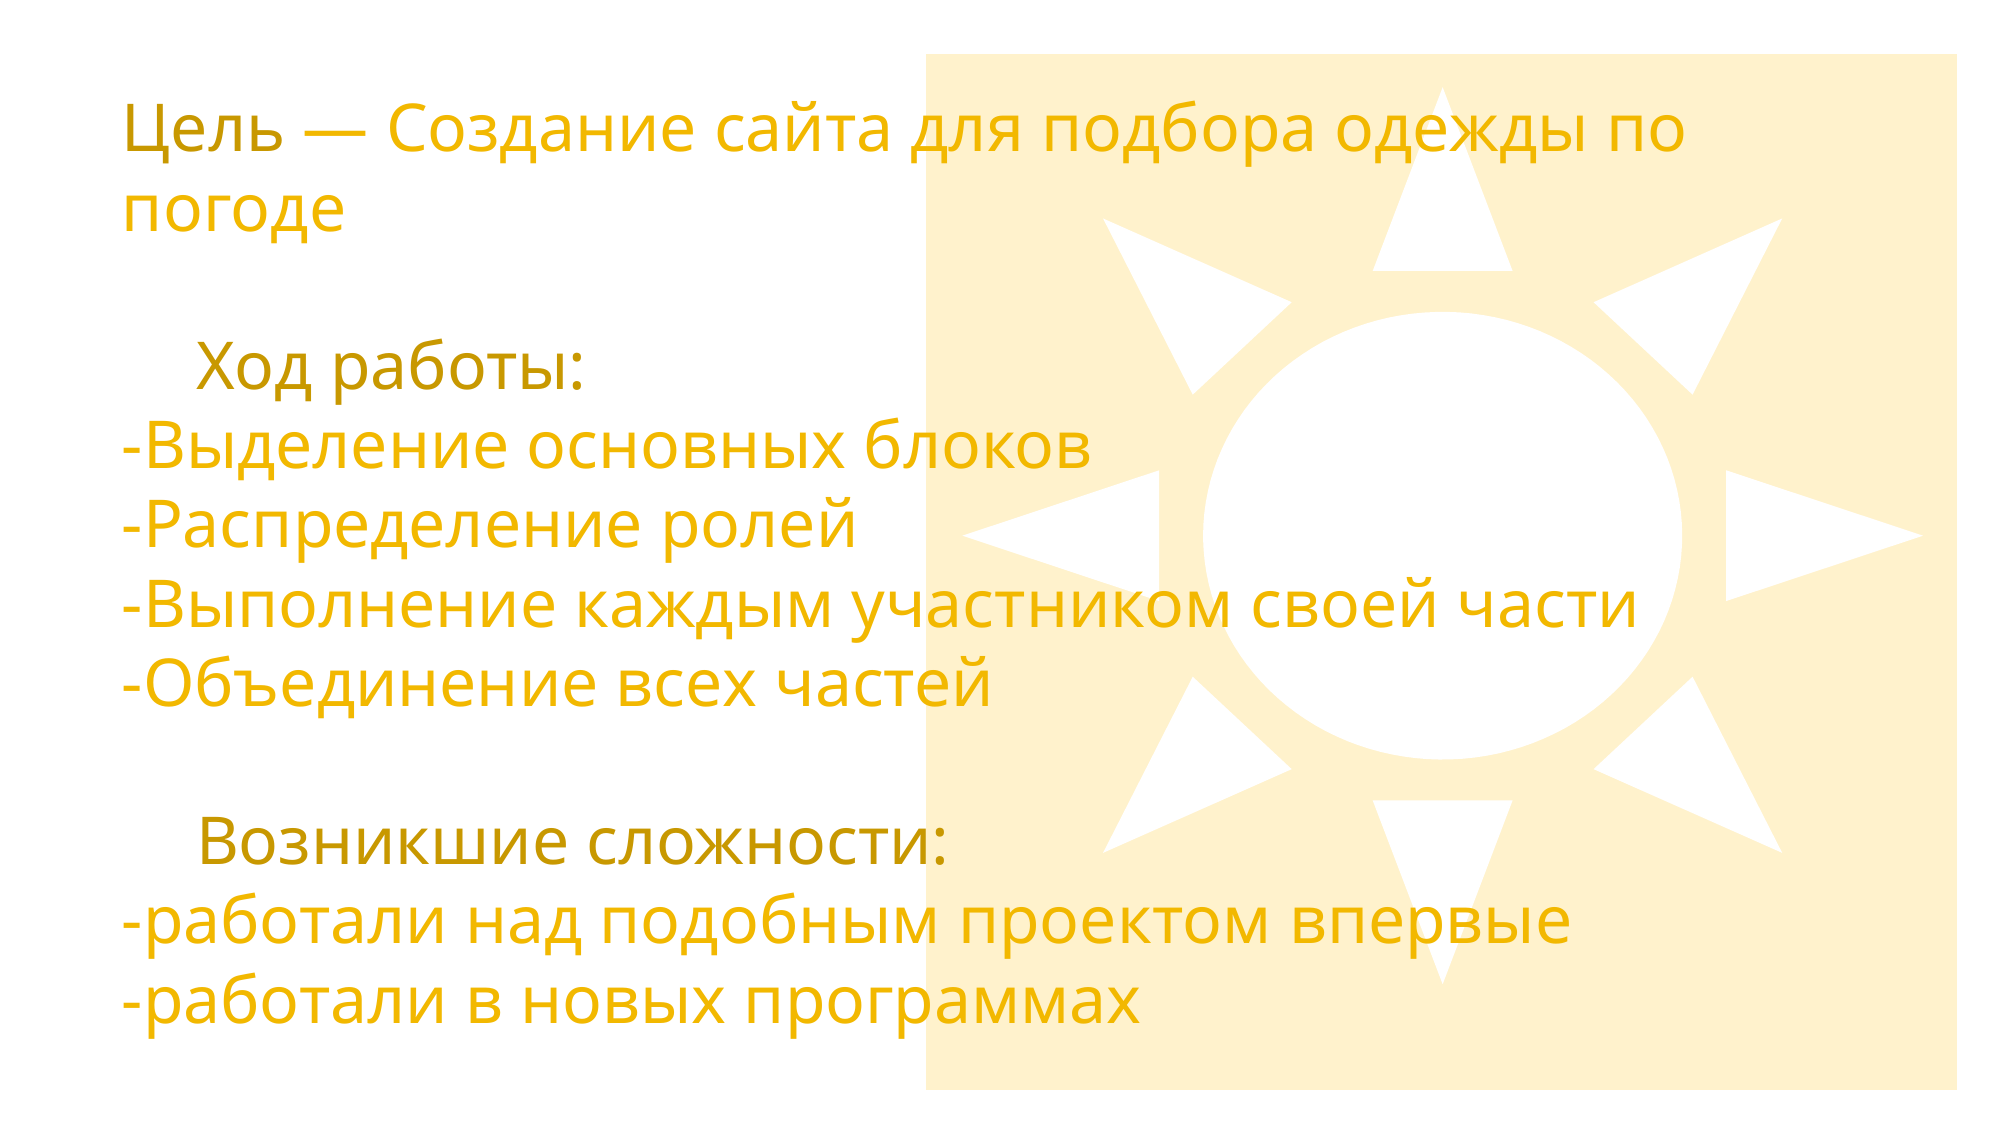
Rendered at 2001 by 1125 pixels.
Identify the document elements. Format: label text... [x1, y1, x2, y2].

text_box [927, 55, 1956, 1089]
title Цель — Создание сайта для подбора одежды по погоде Ход работы: -Выделение основных блоков -Распределение ролей -Выполнение каждым участником своей части -Объединение всех частей Возникшие сложности: -работали над подобным проектом впервые -работали в новых программах [106, 76, 1825, 1125]
